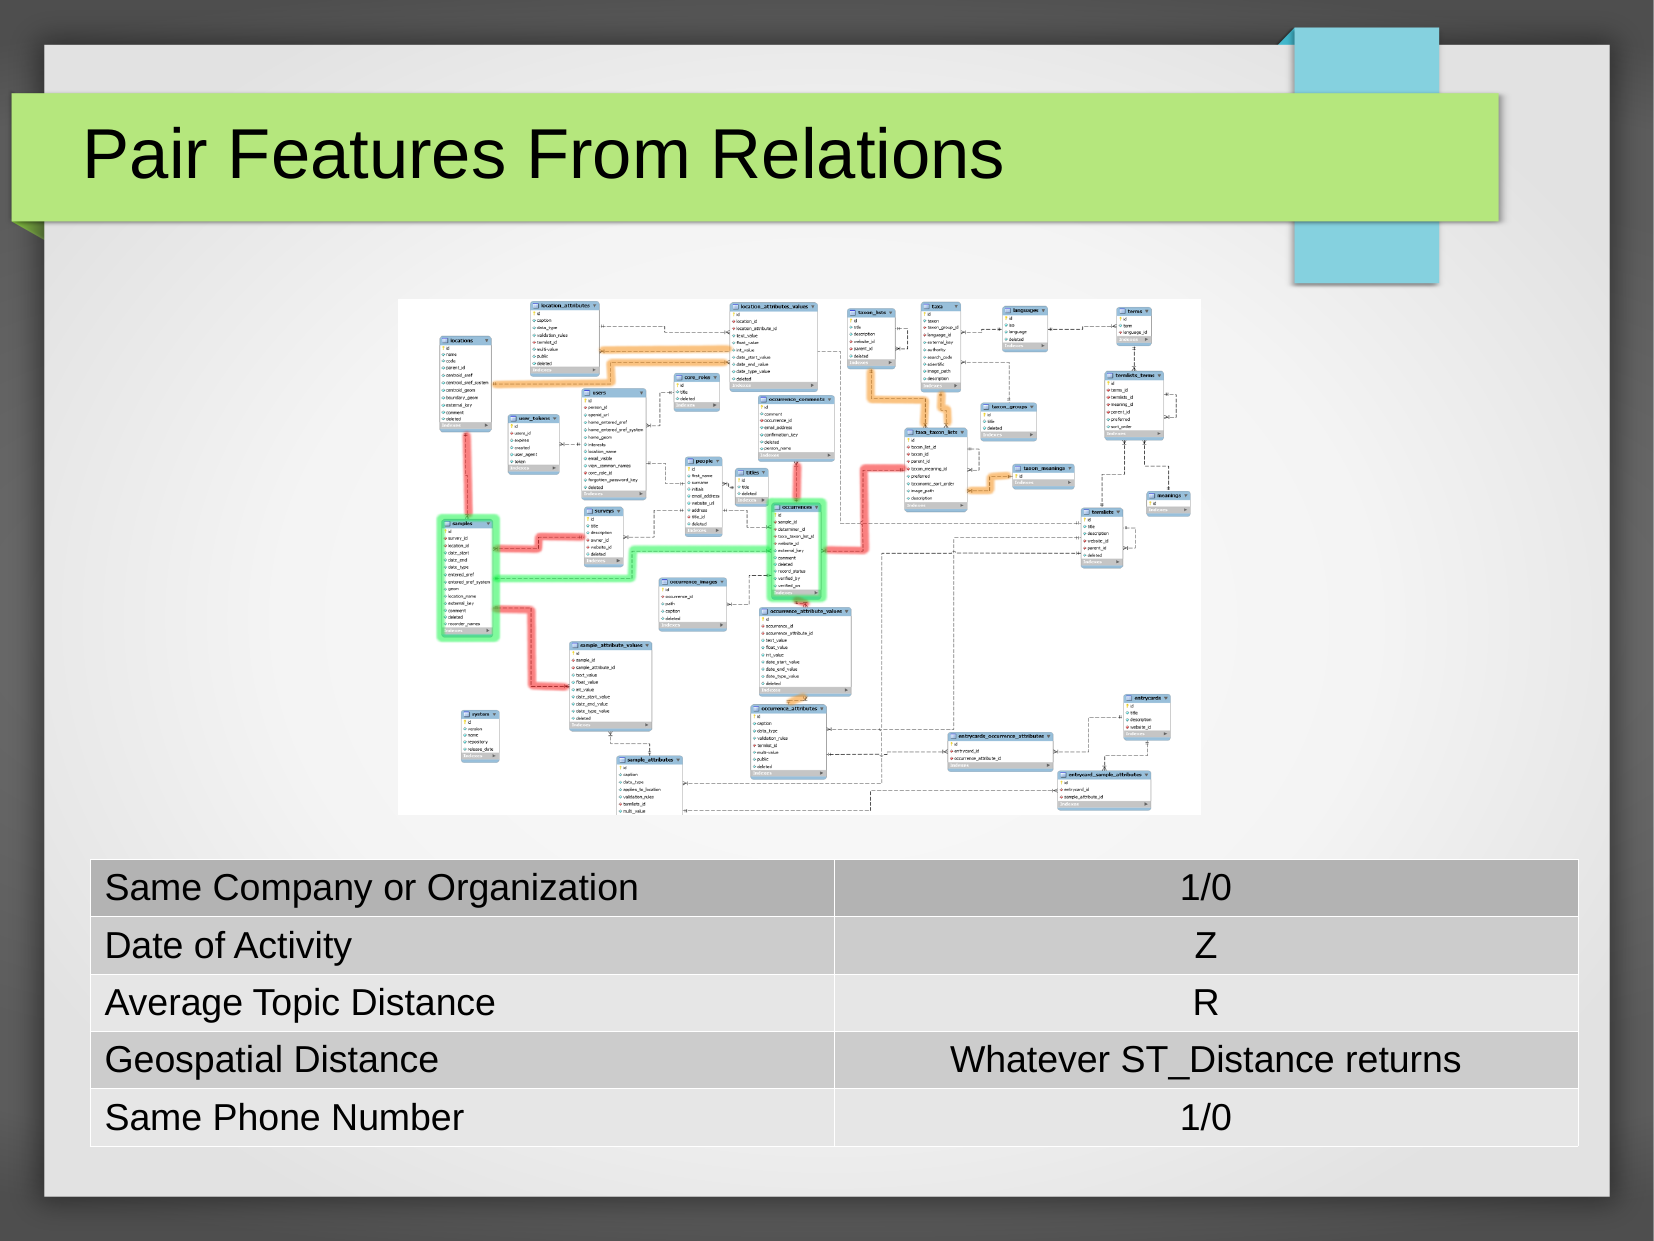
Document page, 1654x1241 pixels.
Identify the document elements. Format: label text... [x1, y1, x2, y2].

table_cell Same Phone Number [91, 1089, 834, 1146]
table_cell R [835, 975, 1578, 1031]
table_cell 1/0 [835, 1089, 1578, 1146]
table_cell Average Topic Distance [91, 975, 834, 1031]
table_cell Z [835, 917, 1578, 974]
table_header Same Company or Organization [91, 860, 834, 916]
picture [0, 0, 1654, 1241]
title Pair Features From Relations [82, 94, 1264, 213]
table_cell Whatever ST_Distance returns [835, 1032, 1578, 1088]
table_header 1/0 [835, 860, 1578, 916]
table_cell Geospatial Distance [91, 1032, 834, 1088]
table_cell Date of Activity [91, 917, 834, 974]
